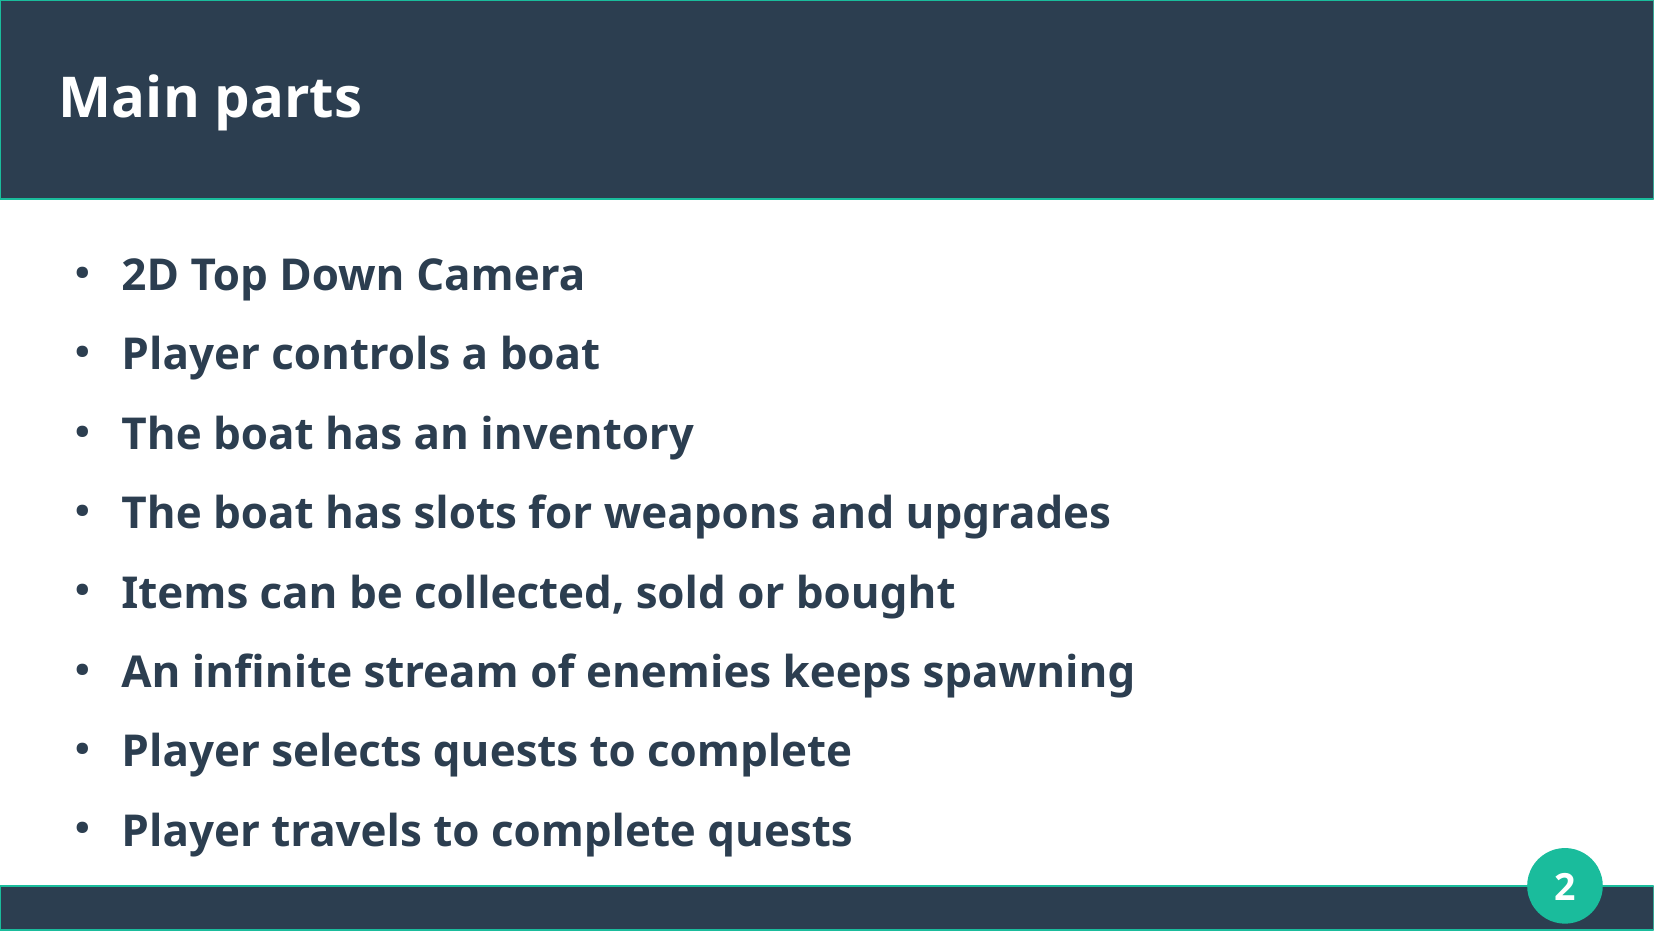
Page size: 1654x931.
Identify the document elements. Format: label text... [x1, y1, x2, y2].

list 2D Top Down Camera Player controls a boat The boat has an inventory The boat has slots for weapons and upgrades Items can be collected, sold or bought An infinite stream of enemies keeps spawning Player selects quests to complete Player travels to complete quests [59, 243, 1595, 864]
title Main parts [59, 37, 1595, 156]
